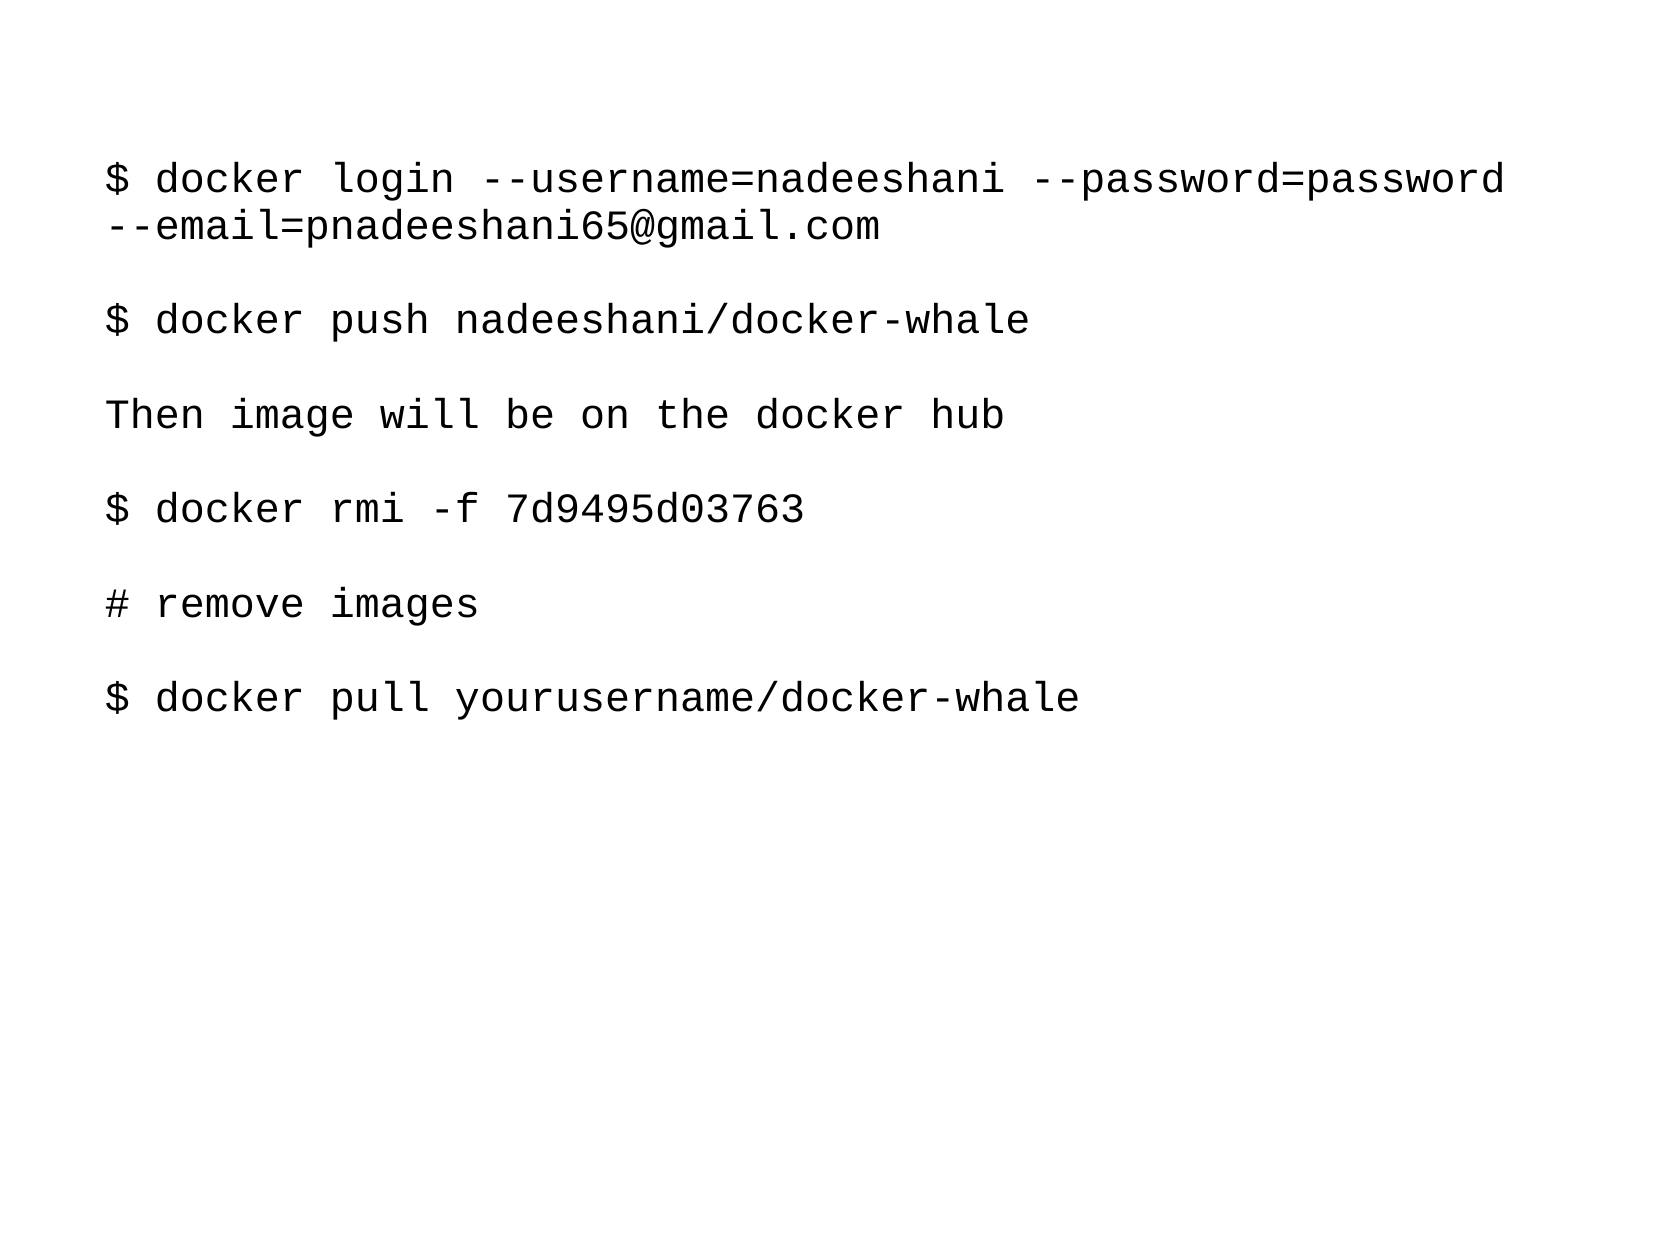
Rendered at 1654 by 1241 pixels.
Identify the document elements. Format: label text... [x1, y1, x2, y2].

text_box $ docker login --username=nadeeshani --password=password --email=pnadeeshani65@gmail.com $ docker push nadeeshani/docker-whale Then image will be on the docker hub $ docker rmi -f 7d9495d03763 # remove images $ docker pull yourusername/docker-whale [90, 150, 1576, 834]
